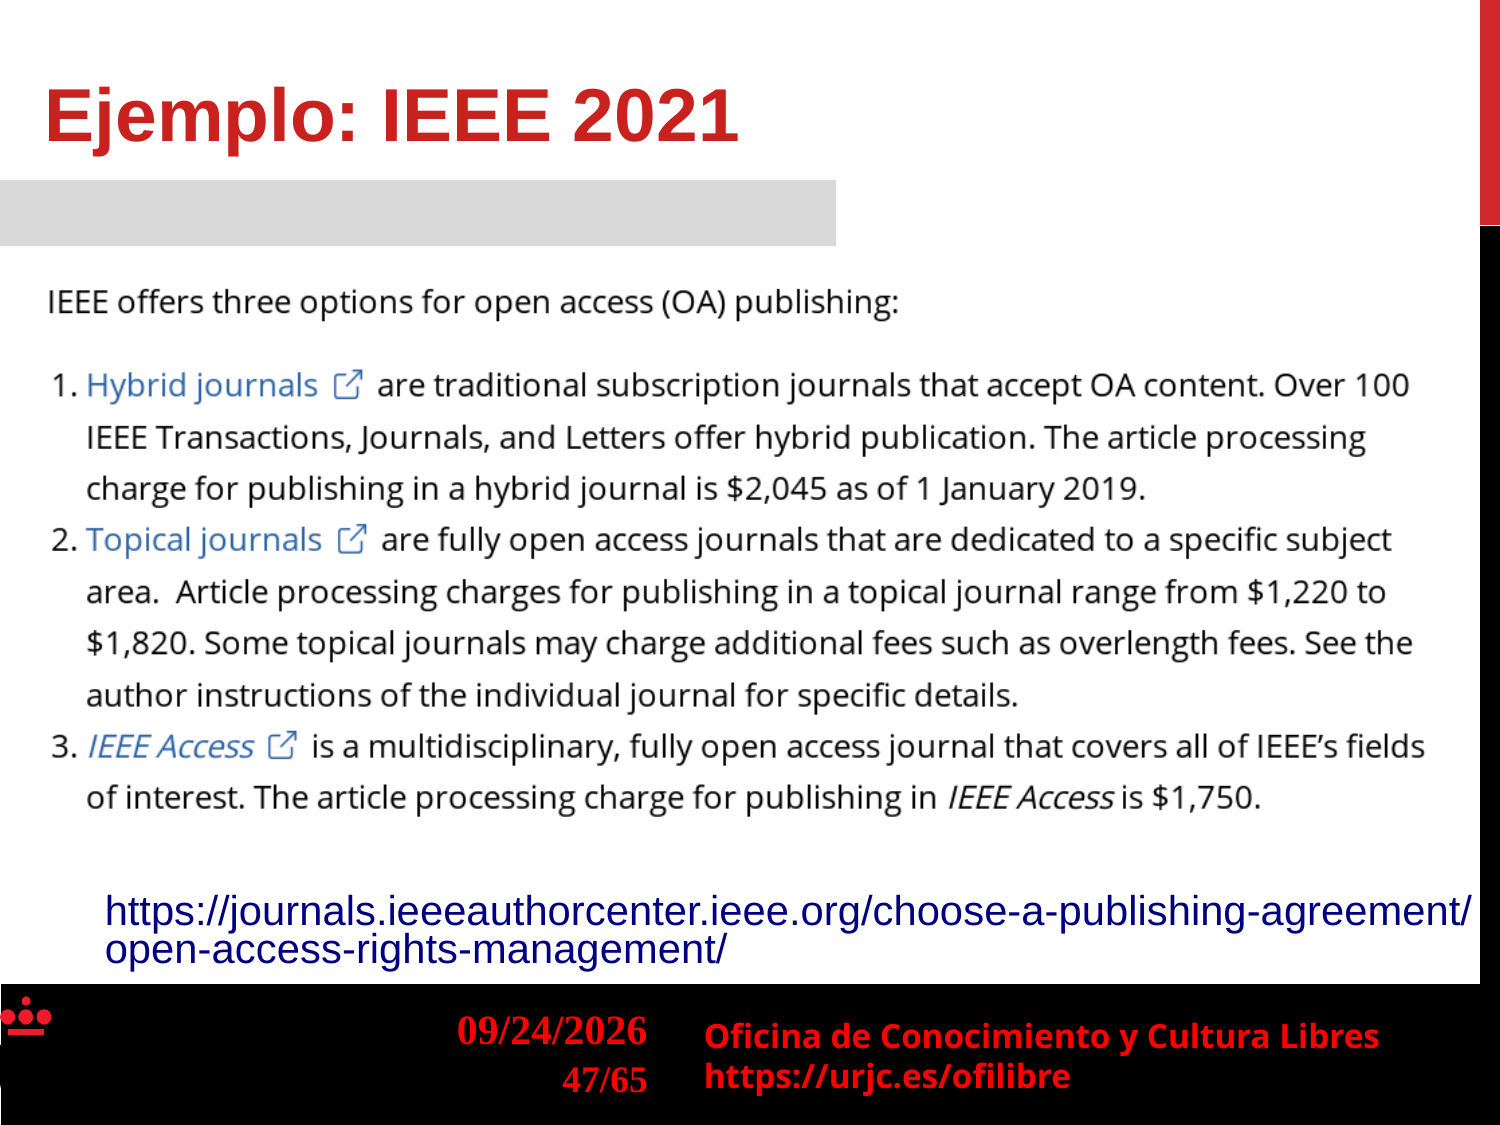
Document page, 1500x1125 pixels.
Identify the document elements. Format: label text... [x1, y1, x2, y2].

title [75, 15, 1425, 172]
text_box [45, 722, 1471, 841]
picture [31, 269, 1444, 826]
text_box https://journals.ieeeauthorcenter.ieee.org/choose-a-publishing-agreement/open-access-rights-management/ [90, 880, 1493, 947]
text_box Ejemplo: IEEE 2021 [30, 66, 1036, 249]
